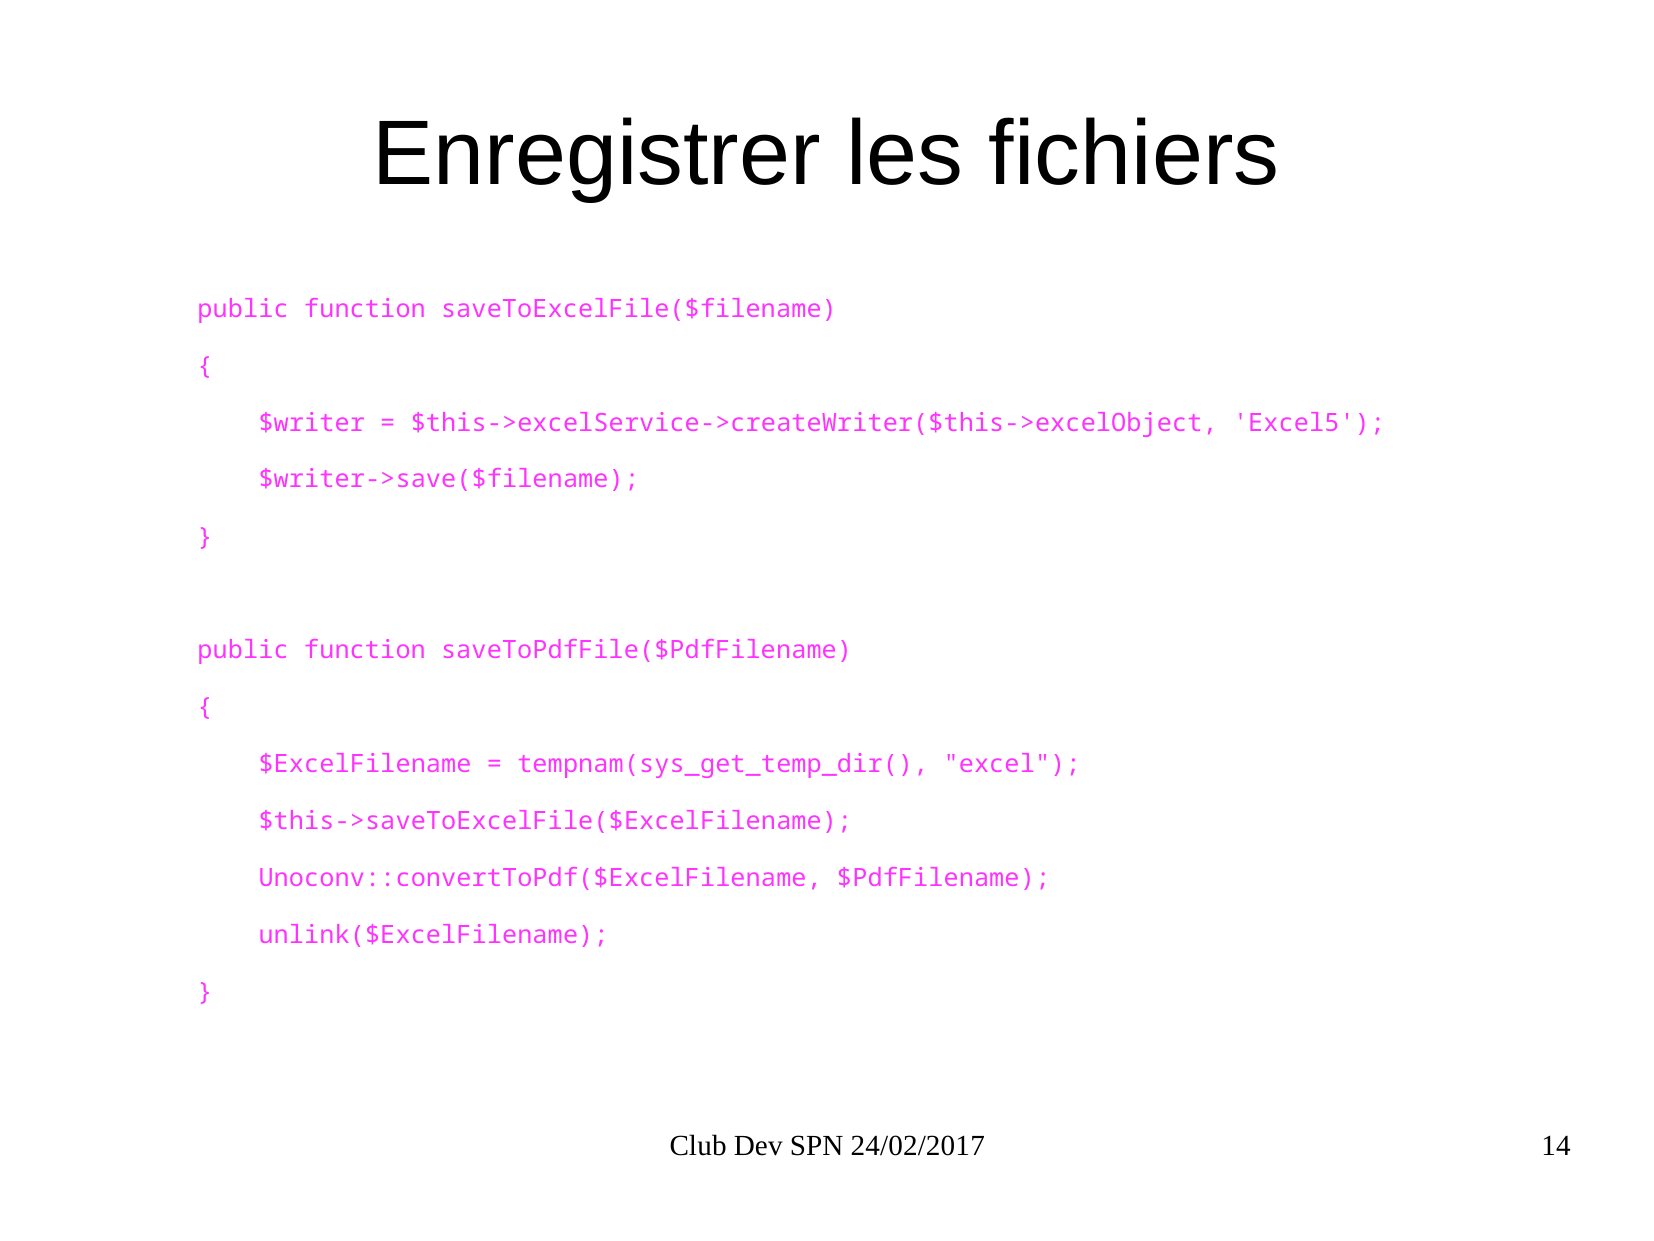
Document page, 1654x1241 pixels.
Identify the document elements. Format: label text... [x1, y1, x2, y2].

title Enregistrer les fichiers [82, 49, 1571, 257]
list public function saveToExcelFile($filename) { $writer = $this->excelService->createWriter($this->excelObject, 'Excel5'); $writer->save($filename); } public function saveToPdfFile($PdfFilename) { $ExcelFilename = tempnam(sys_get_temp_dir(), "excel"); $this->saveToExcelFile($ExcelFilename); Unoconv::convertToPdf($ExcelFilename, $PdfFilename); unlink($ExcelFilename); } [82, 290, 1571, 1010]
